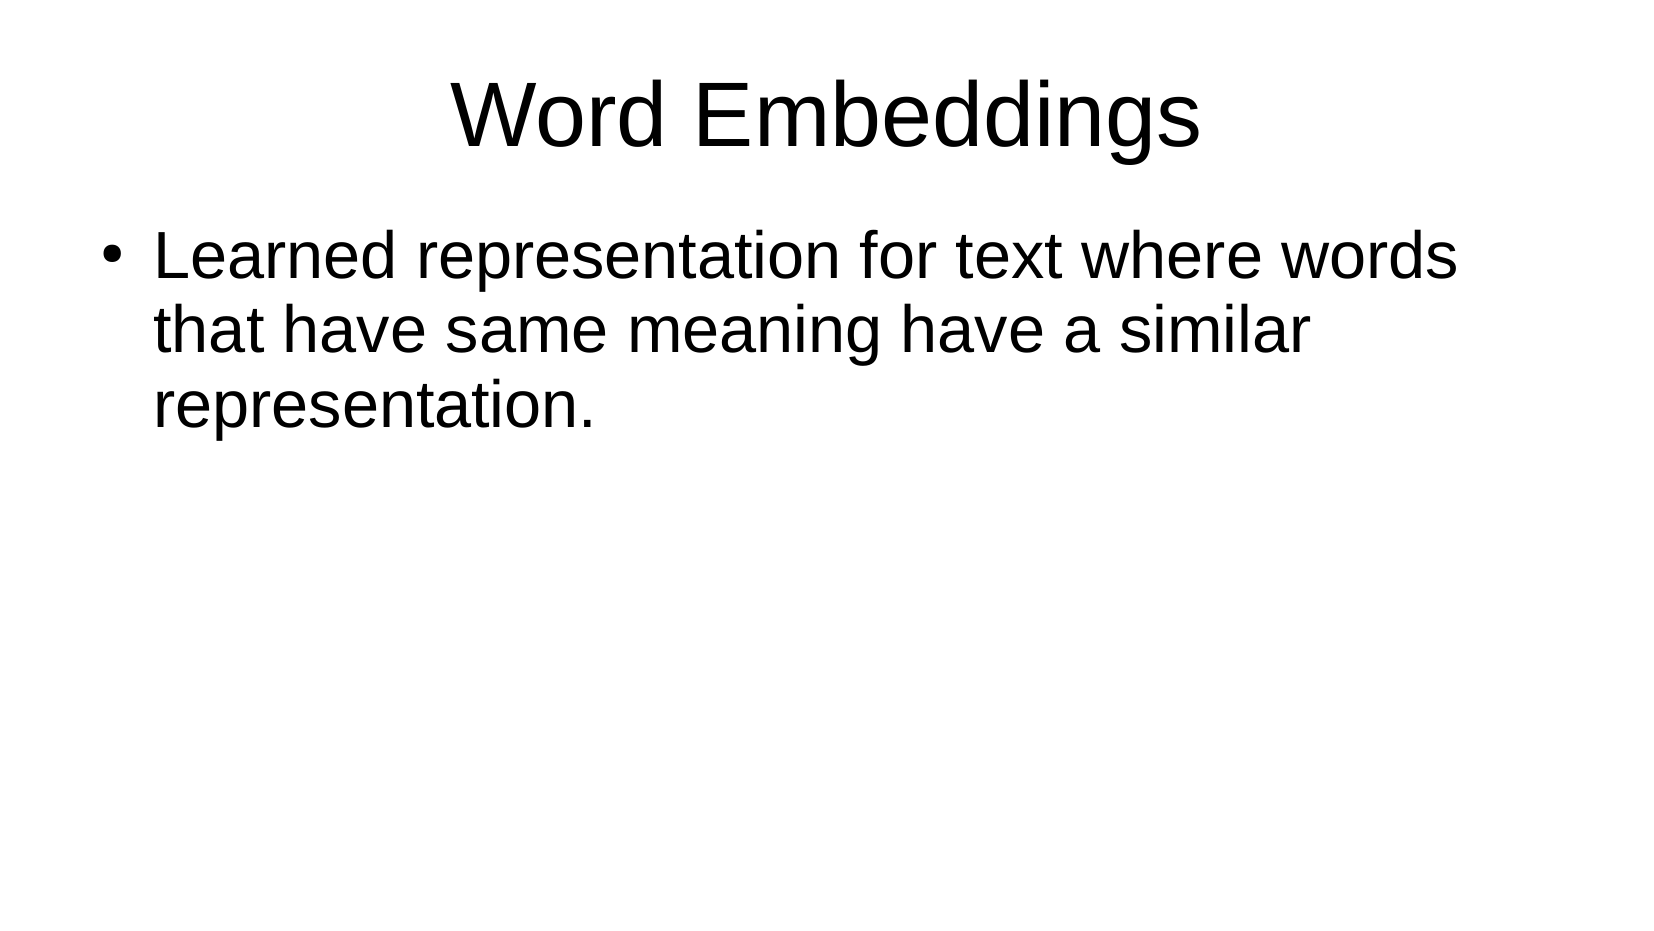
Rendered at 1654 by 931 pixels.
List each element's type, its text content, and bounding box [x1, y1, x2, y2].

title Word Embeddings [82, 37, 1571, 193]
list Learned representation for text where words that have same meaning have a similar representation. [82, 217, 1571, 758]
